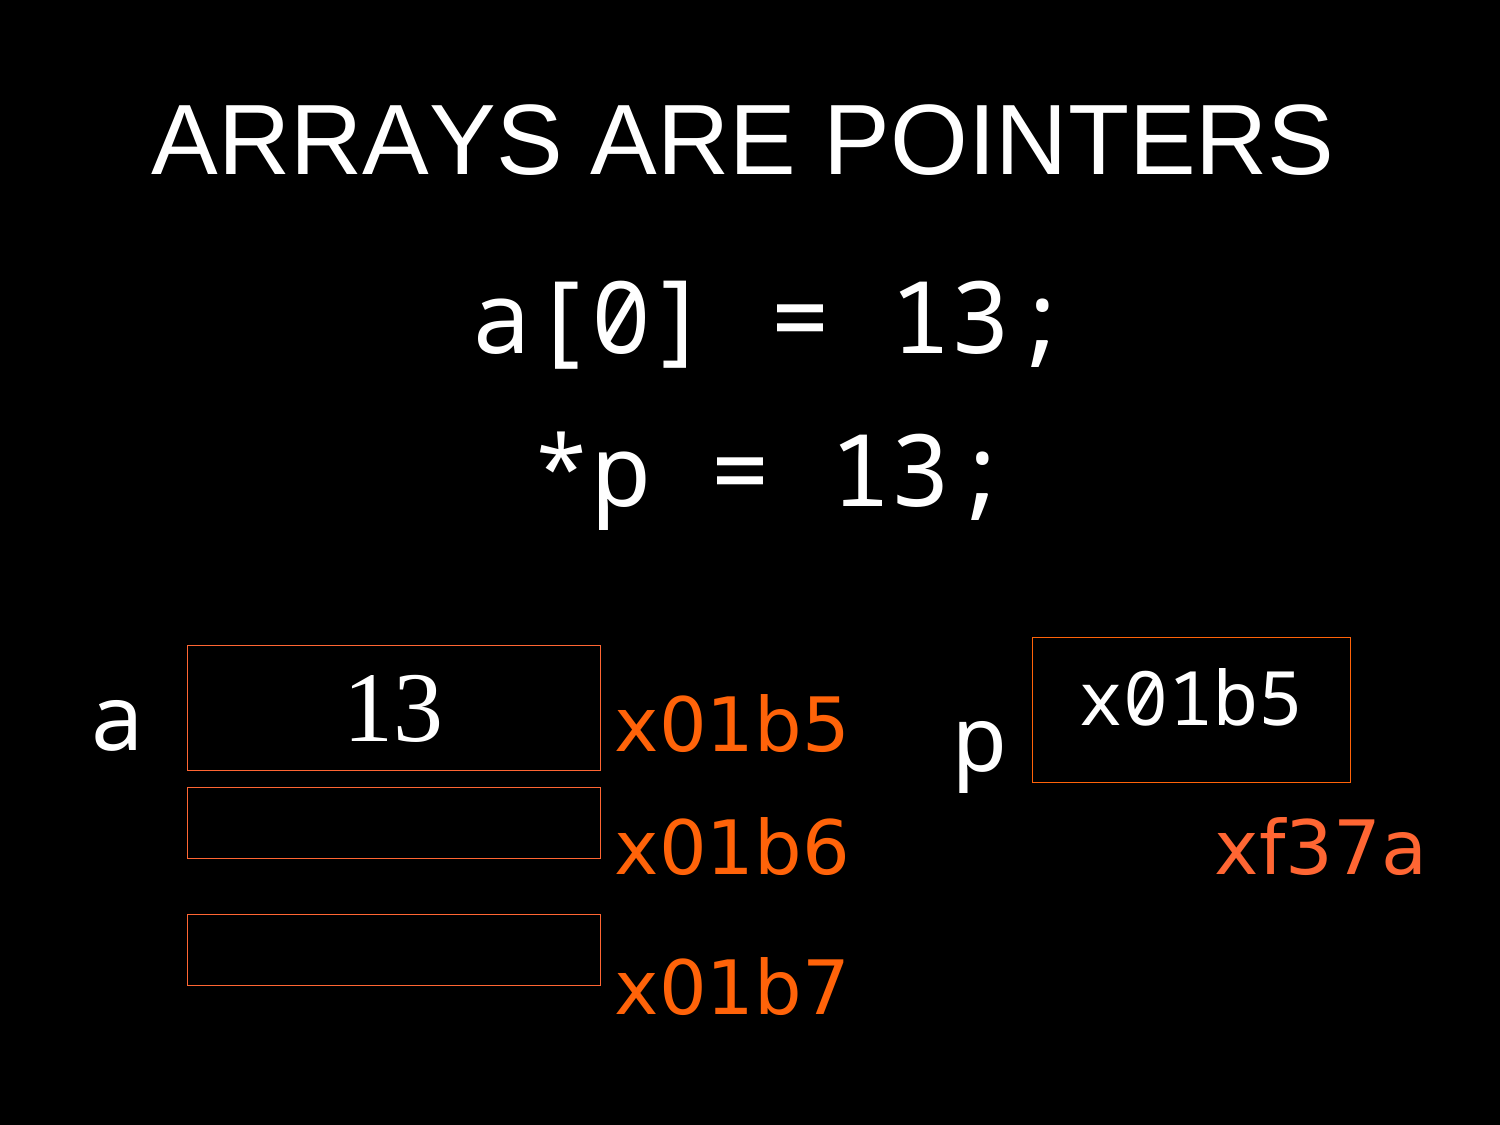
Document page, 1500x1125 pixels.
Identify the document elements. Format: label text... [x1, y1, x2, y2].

text_box x01b5 [600, 675, 938, 778]
text_box xf37a [1200, 797, 1447, 901]
title ARRAYS ARE POINTERS [75, 55, 1413, 225]
list a[0] = 13; *p = 13; [154, 246, 1388, 1051]
text_box p [937, 666, 1026, 789]
text_box a [75, 645, 188, 767]
text_box [187, 787, 601, 859]
text_box x01b6 [600, 797, 938, 901]
text_box x01b7 [600, 937, 938, 1040]
text_box 13 [187, 645, 601, 771]
text_box [187, 914, 601, 986]
text_box x01b5 [1032, 637, 1351, 783]
